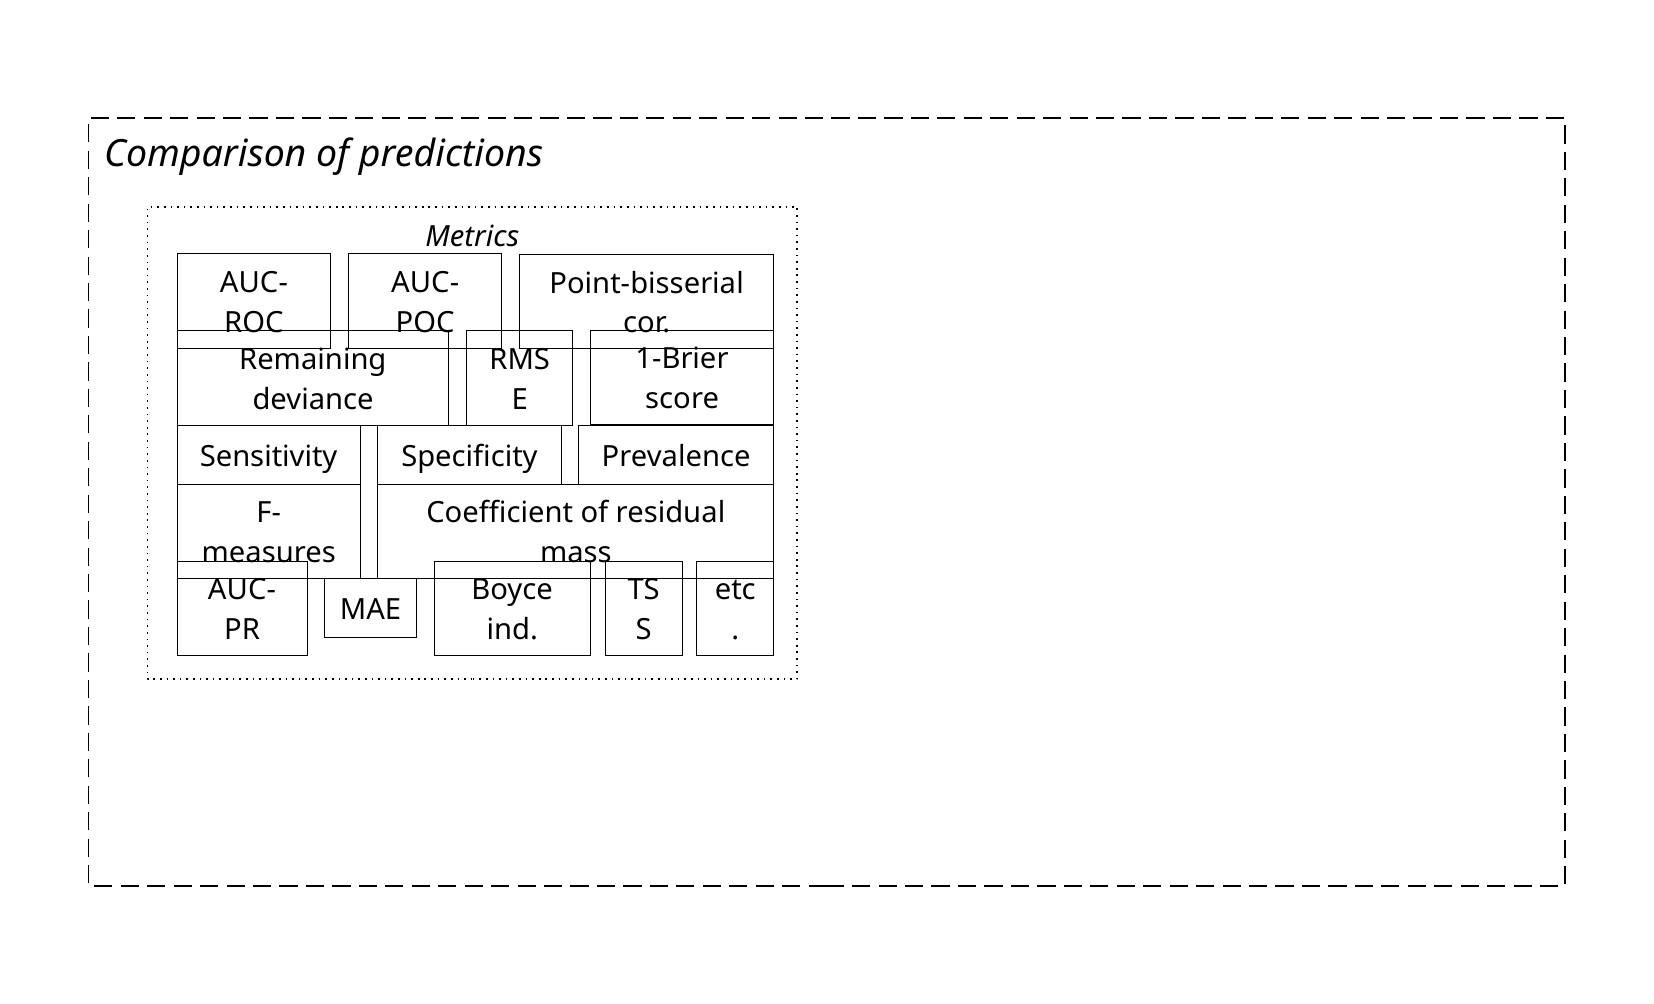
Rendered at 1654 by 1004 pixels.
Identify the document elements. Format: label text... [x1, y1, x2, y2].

text_box Specificity [377, 425, 562, 484]
text_box TSS [605, 579, 683, 638]
text_box Remaining deviance [177, 348, 449, 408]
text_box 1-Brier score [590, 347, 774, 408]
text_box Boyce ind. [434, 579, 591, 638]
text_box MAE [324, 578, 417, 638]
text_box Prevalence [578, 425, 774, 484]
text_box Metrics [147, 206, 798, 680]
text_box F-measures [177, 501, 361, 562]
text_box Point-bisserial cor. [519, 271, 774, 332]
text_box RMSE [466, 348, 573, 408]
text_box Coefficient of residual mass [377, 501, 774, 562]
text_box AUC-POC [348, 271, 502, 331]
text_box AUC-PR [177, 579, 308, 638]
text_box Comparison of predictions [88, 118, 1565, 886]
text_box Sensitivity [177, 425, 361, 484]
text_box AUC-ROC [177, 271, 331, 330]
text_box etc. [696, 579, 774, 638]
